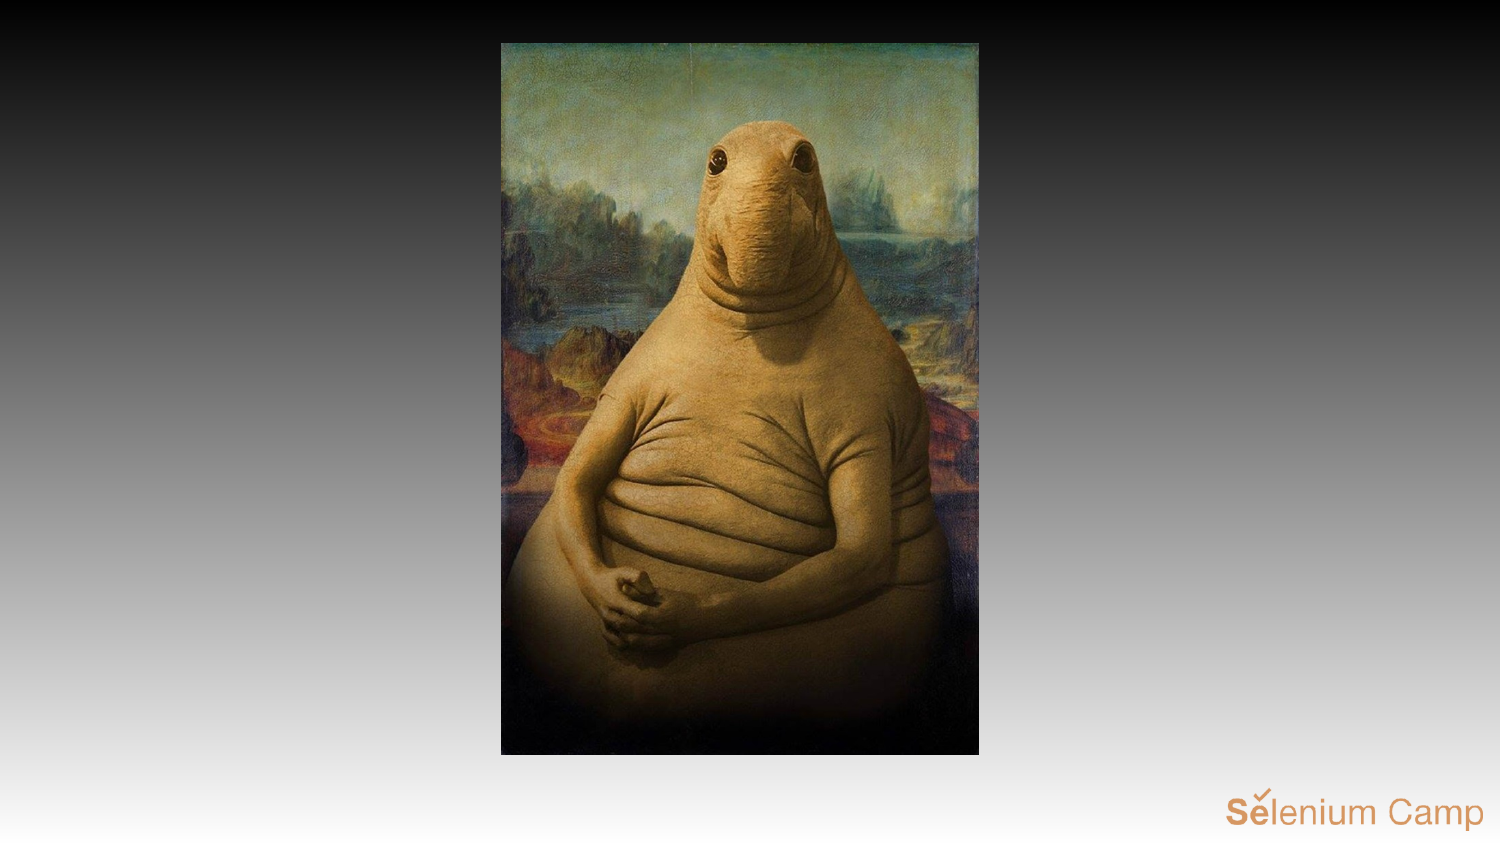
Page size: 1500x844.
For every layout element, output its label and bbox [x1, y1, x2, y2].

picture [1226, 787, 1483, 831]
picture [501, 43, 979, 755]
